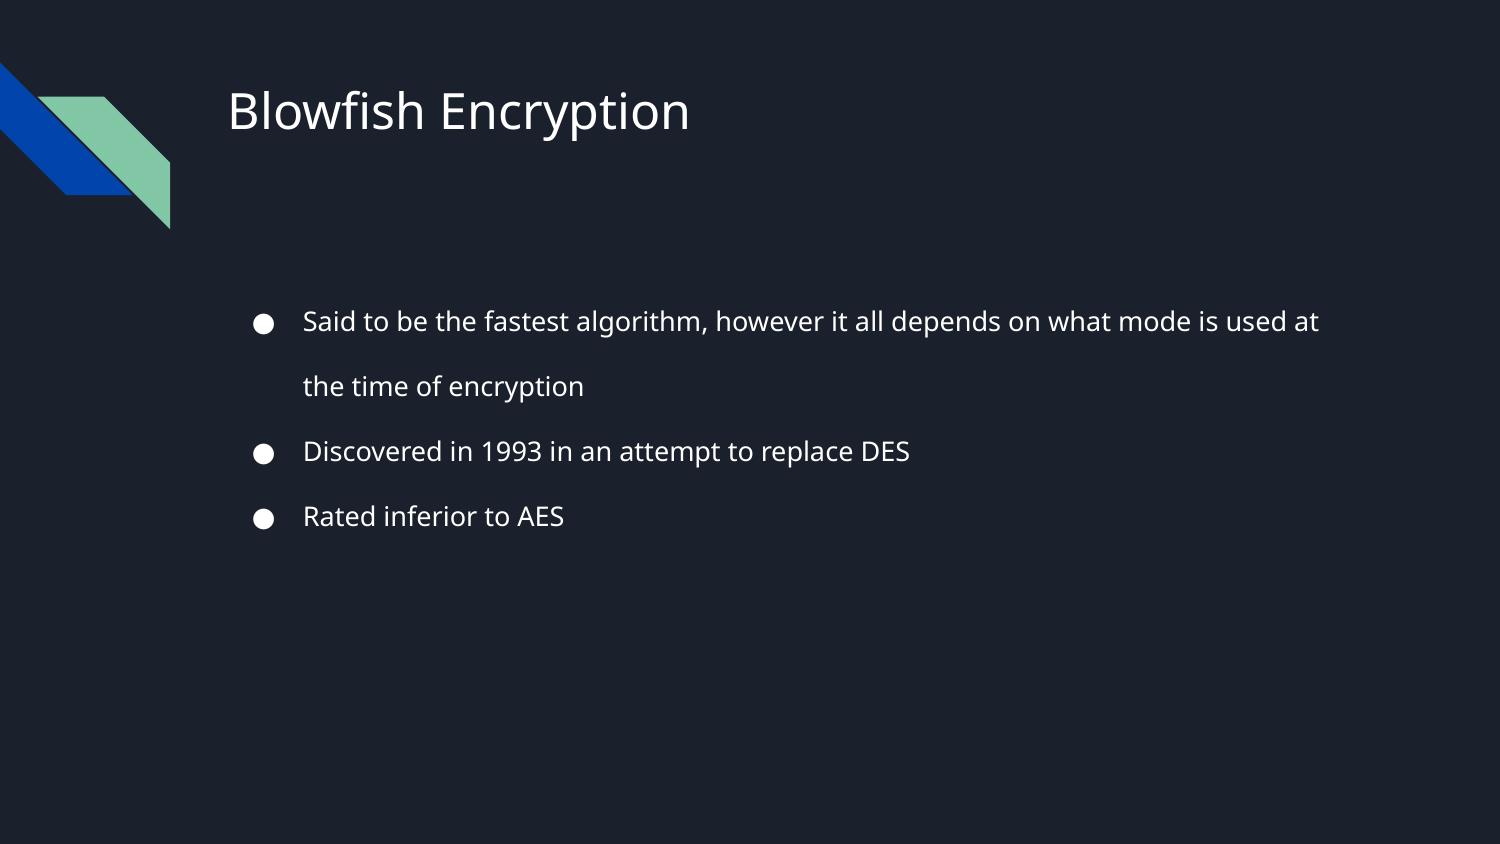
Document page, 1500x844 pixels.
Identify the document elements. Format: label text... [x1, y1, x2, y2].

list Said to be the fastest algorithm, however it all depends on what mode is used at the time of encryption Discovered in 1993 in an attempt to replace DES Rated inferior to AES [212, 257, 1368, 735]
title Blowfish Encryption [212, 64, 1368, 215]
